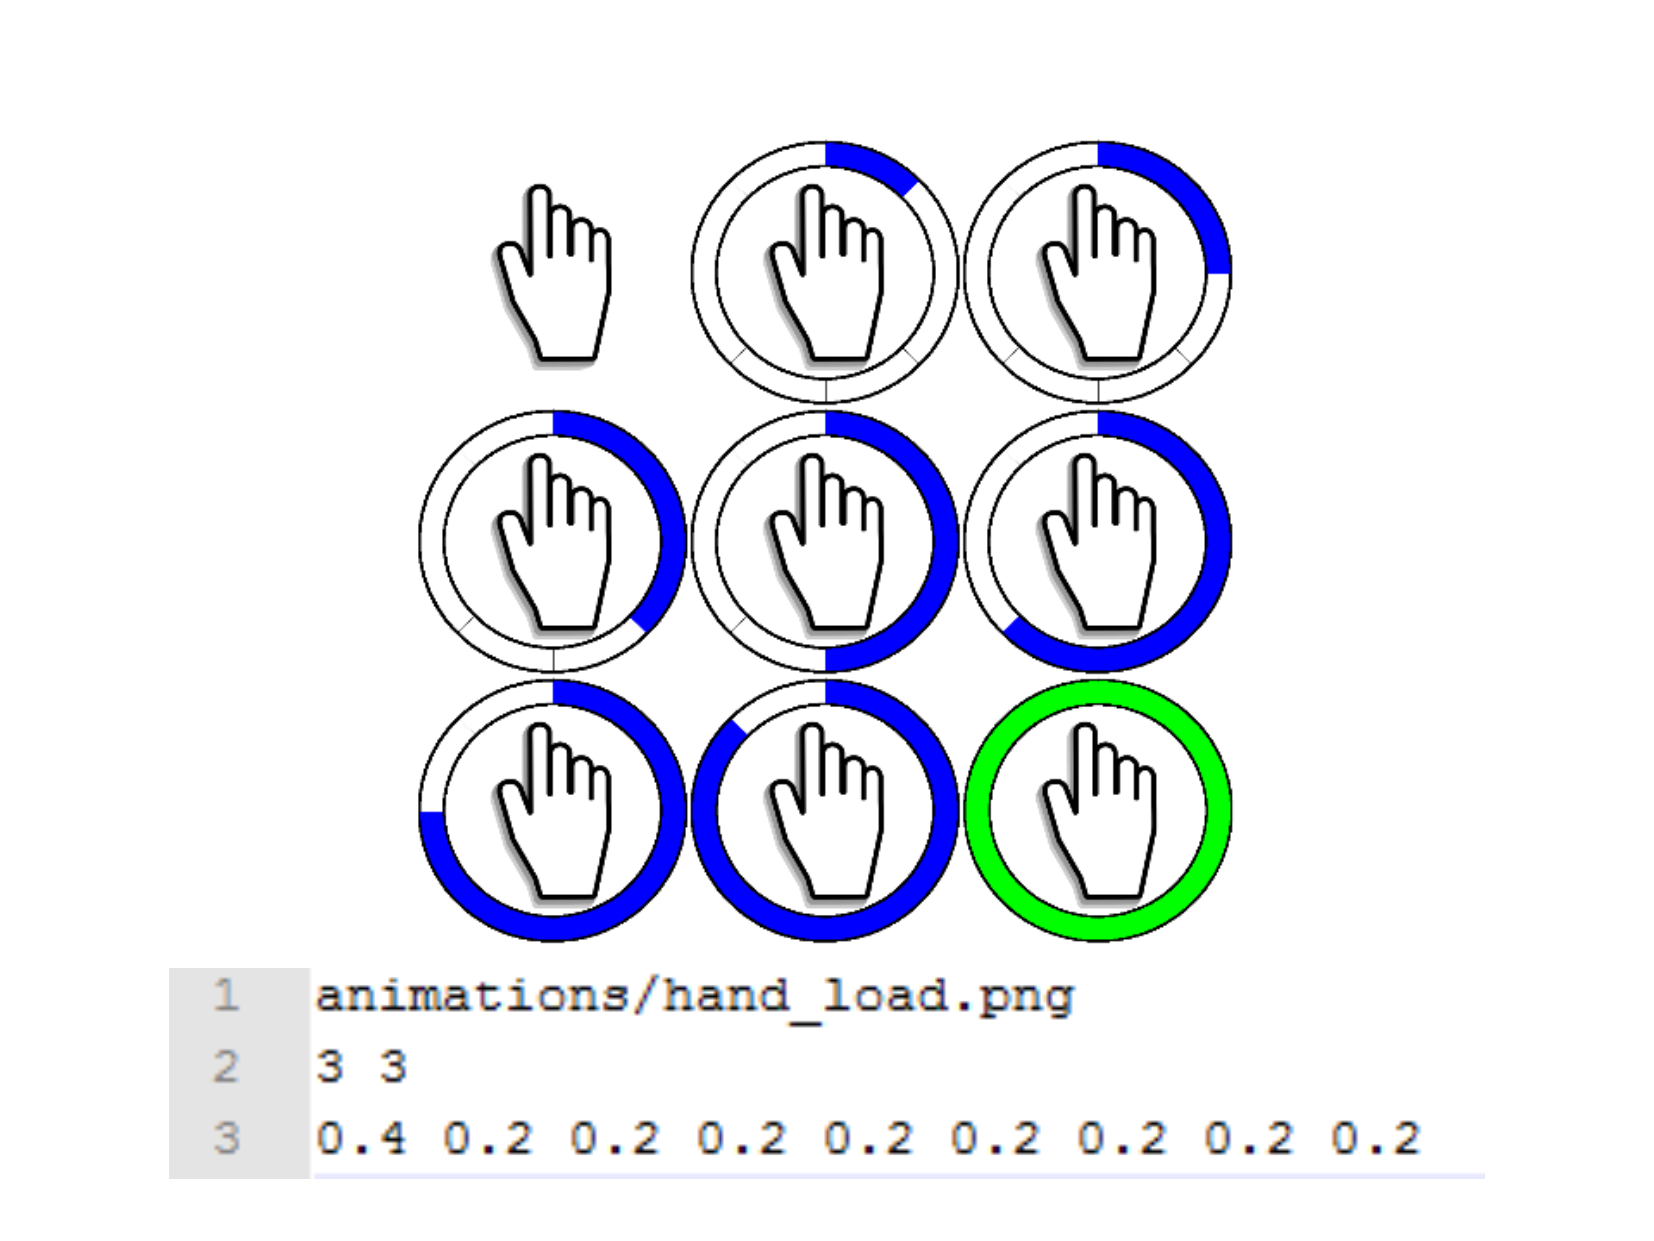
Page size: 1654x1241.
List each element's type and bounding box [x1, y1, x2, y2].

picture [169, 968, 1485, 1179]
picture [417, 138, 1236, 945]
